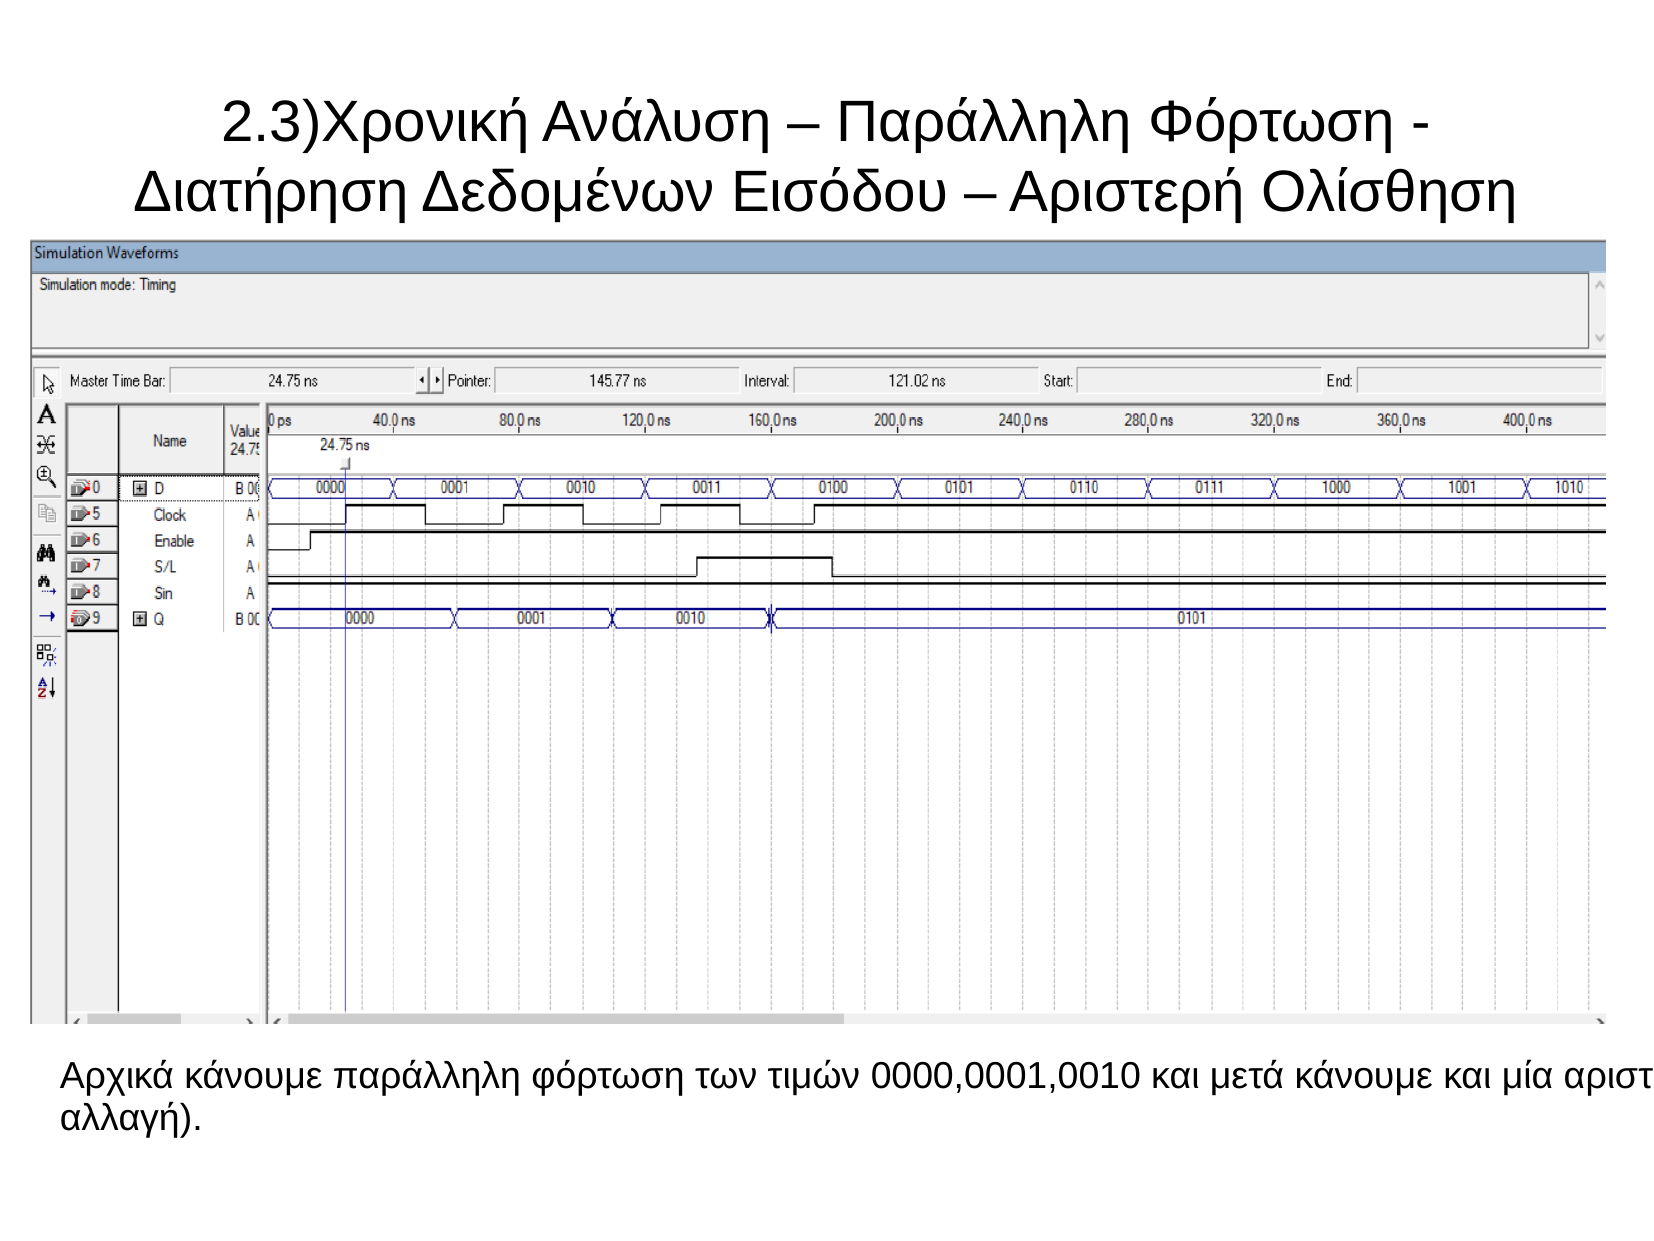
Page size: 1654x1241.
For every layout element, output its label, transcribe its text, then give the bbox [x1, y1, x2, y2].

text_box Αρχικά κάνουμε παράλληλη φόρτωση των τιμών 0000,0001,0010 και μετά κάνουμε και μία αριστερή ολίσθηση του 1 και παίρνουμε την τιμή 0101 την οποία διατηρούμε θέτοντας το σήμα Clock,το οποίο δεν είναι το τελικό Clock αλλά αυτό που παιρνάει μαζι με το Enable μέσα από μία nand,στην μονάδα μαζι με το Enable = 1(Clock Final = 0 ---> καμία αλλαγή). [45, 1046, 1591, 1231]
title 2.3)Χρονική Ανάλυση – Παράλληλη Φόρτωση - Διατήρηση Δεδομένων Εισόδου – Αριστερή Ολίσθηση [82, 49, 1571, 239]
picture [30, 240, 1606, 1024]
